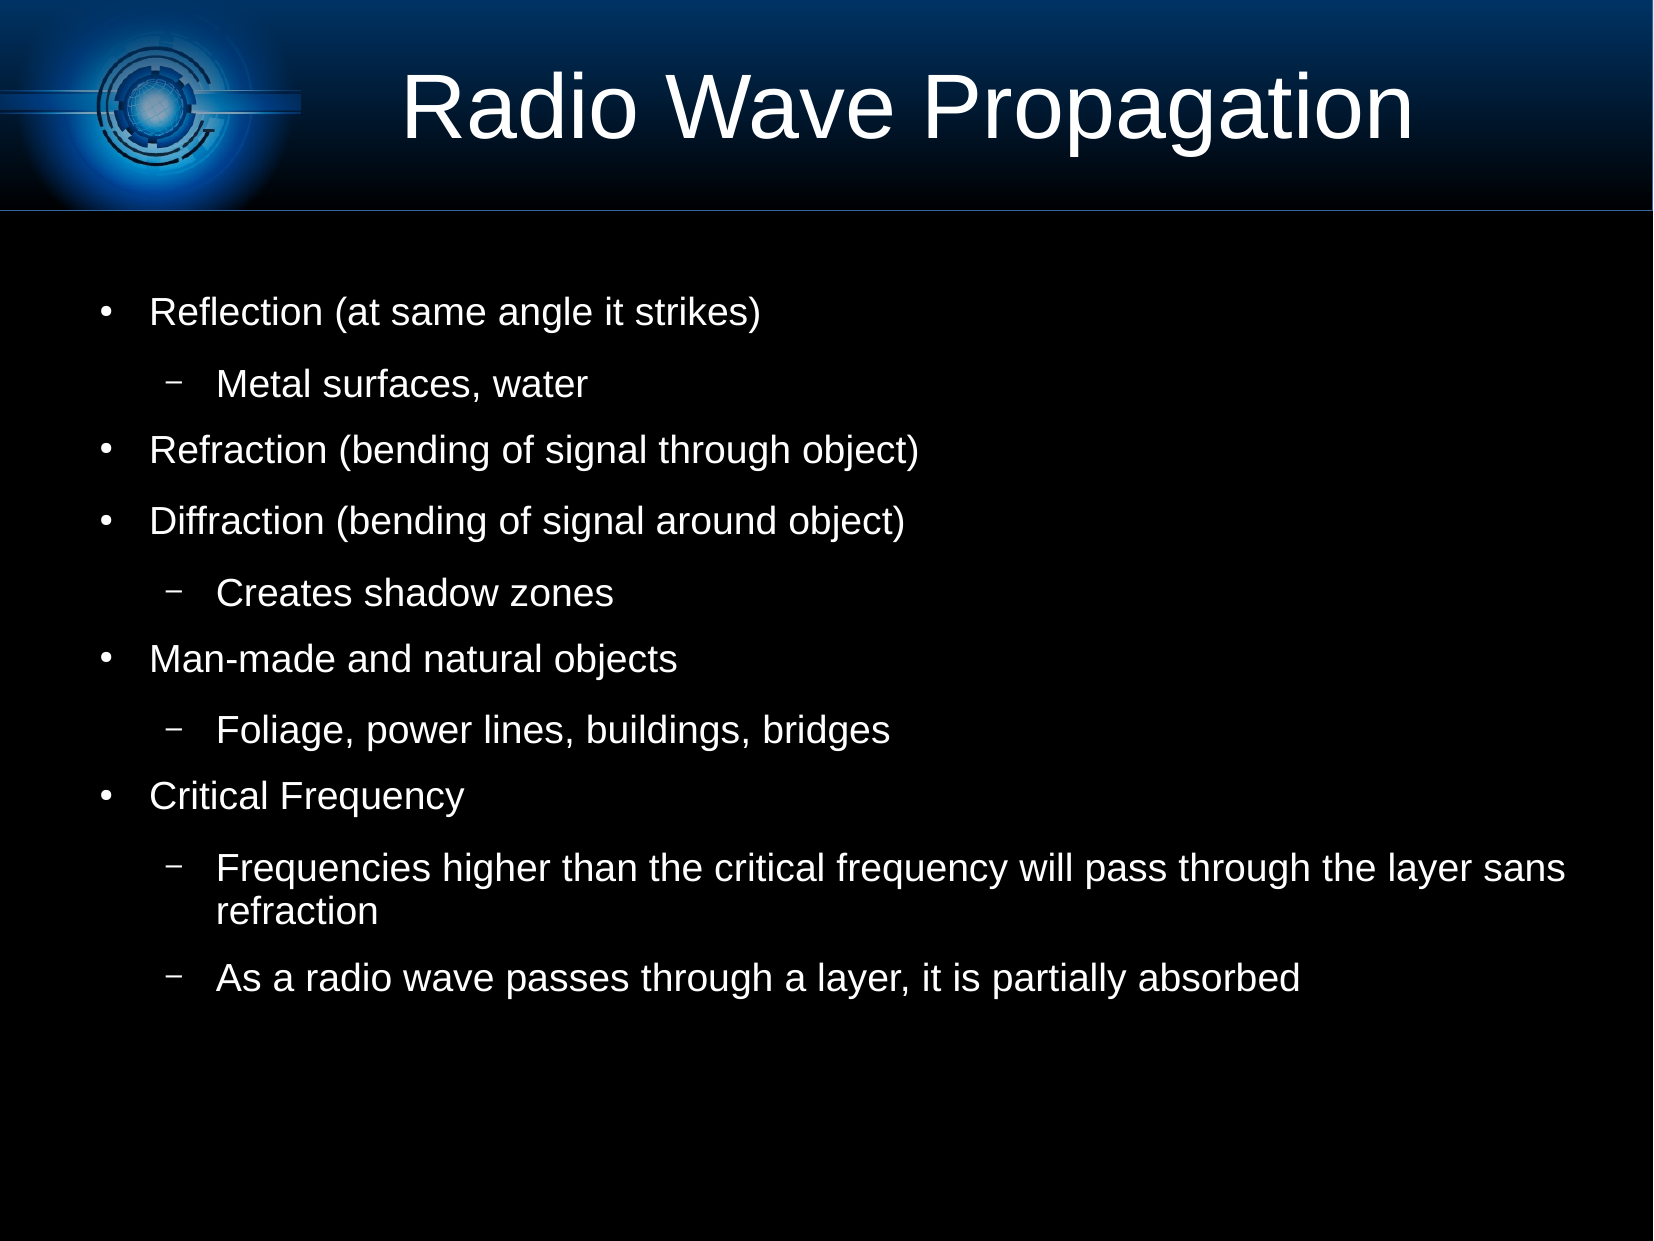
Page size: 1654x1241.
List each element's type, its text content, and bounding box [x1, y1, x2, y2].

picture [0, 87, 165, 210]
title Radio Wave Propagation [165, 2, 1653, 211]
list Reflection (at same angle it strikes) Metal surfaces, water Refraction (bending of signal through object) Diffraction (bending of signal around object) Creates shadow zones Man-made and natural objects Foliage, power lines, buildings, bridges Critical Frequency Frequencies higher than the critical frequency will pass through the layer sans refraction As a radio wave passes through a layer, it is partially absorbed [82, 290, 1571, 1010]
